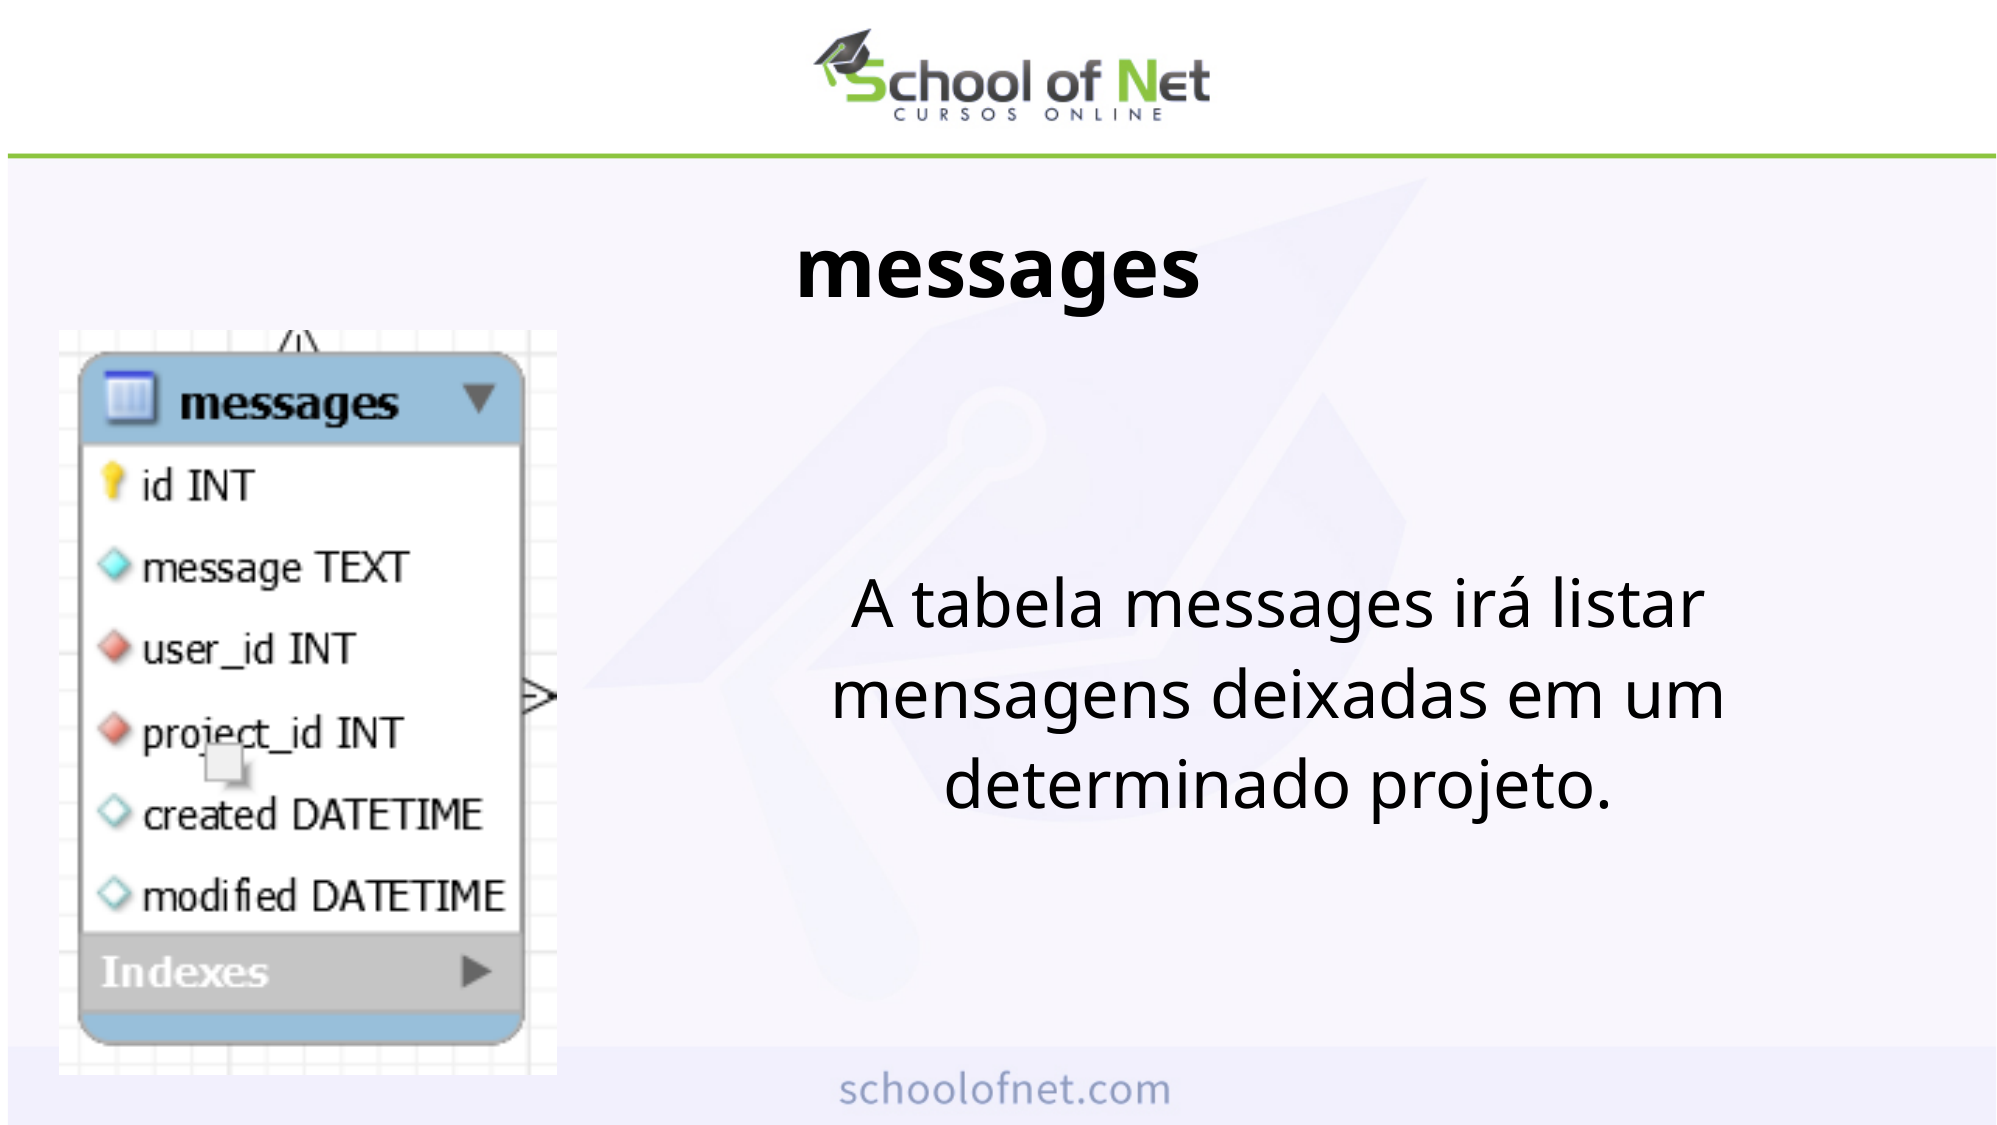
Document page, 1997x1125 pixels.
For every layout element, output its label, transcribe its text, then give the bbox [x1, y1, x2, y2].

title messages [99, 171, 1897, 360]
text_box A tabela messages irá listar mensagens deixadas em um determinado projeto. [661, 378, 1897, 1007]
picture [7, 5, 1997, 1125]
